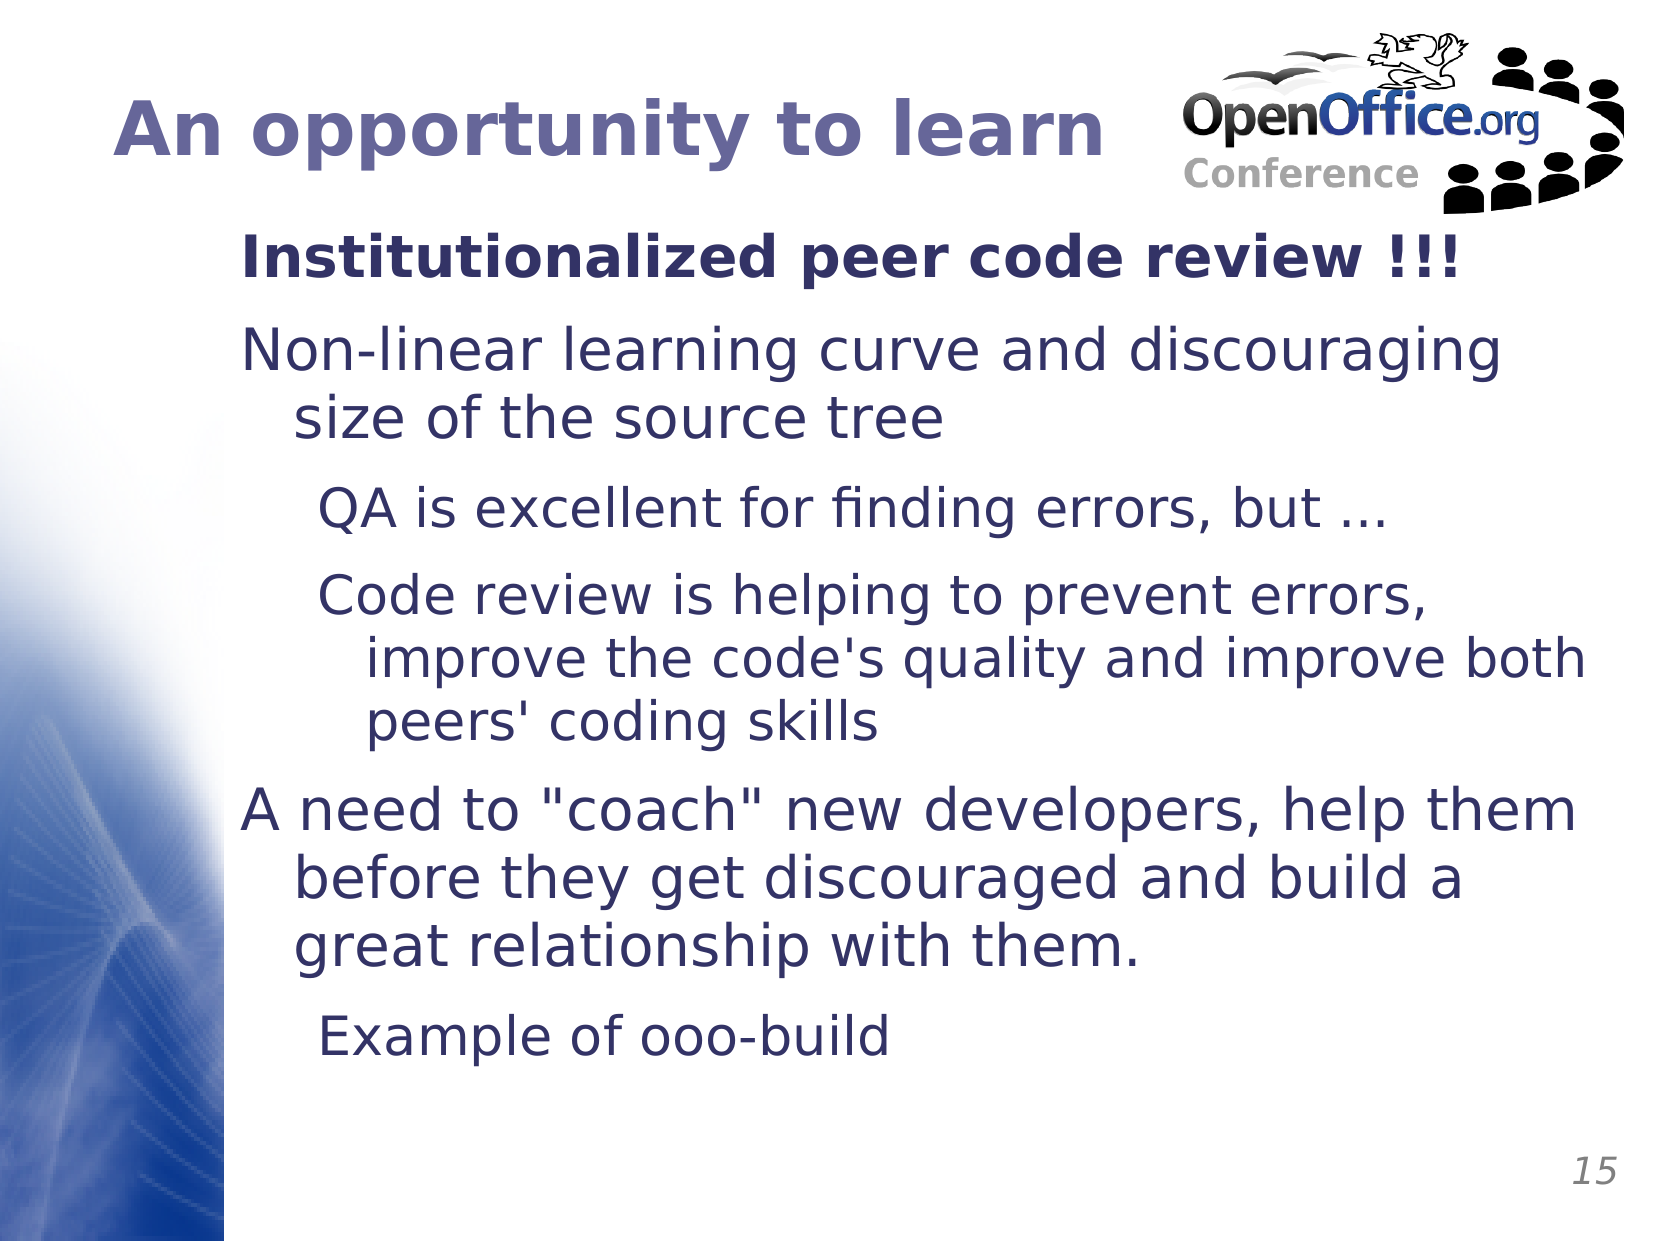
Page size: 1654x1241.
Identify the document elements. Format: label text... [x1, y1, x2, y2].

title An opportunity to learn [24, 72, 1179, 186]
picture [1183, 33, 1624, 214]
list Institutionalized peer code review !!! Non-linear learning curve and discouraging size of the source tree QA is excellent for finding errors, but ... Code review is helping to prevent errors, improve the code's quality and improve both peers' coding skills A need to "coach" new developers, help them before they get discouraged and build a great relationship with them. Example of ooo-build [223, 223, 1619, 1133]
picture [0, 0, 224, 1241]
